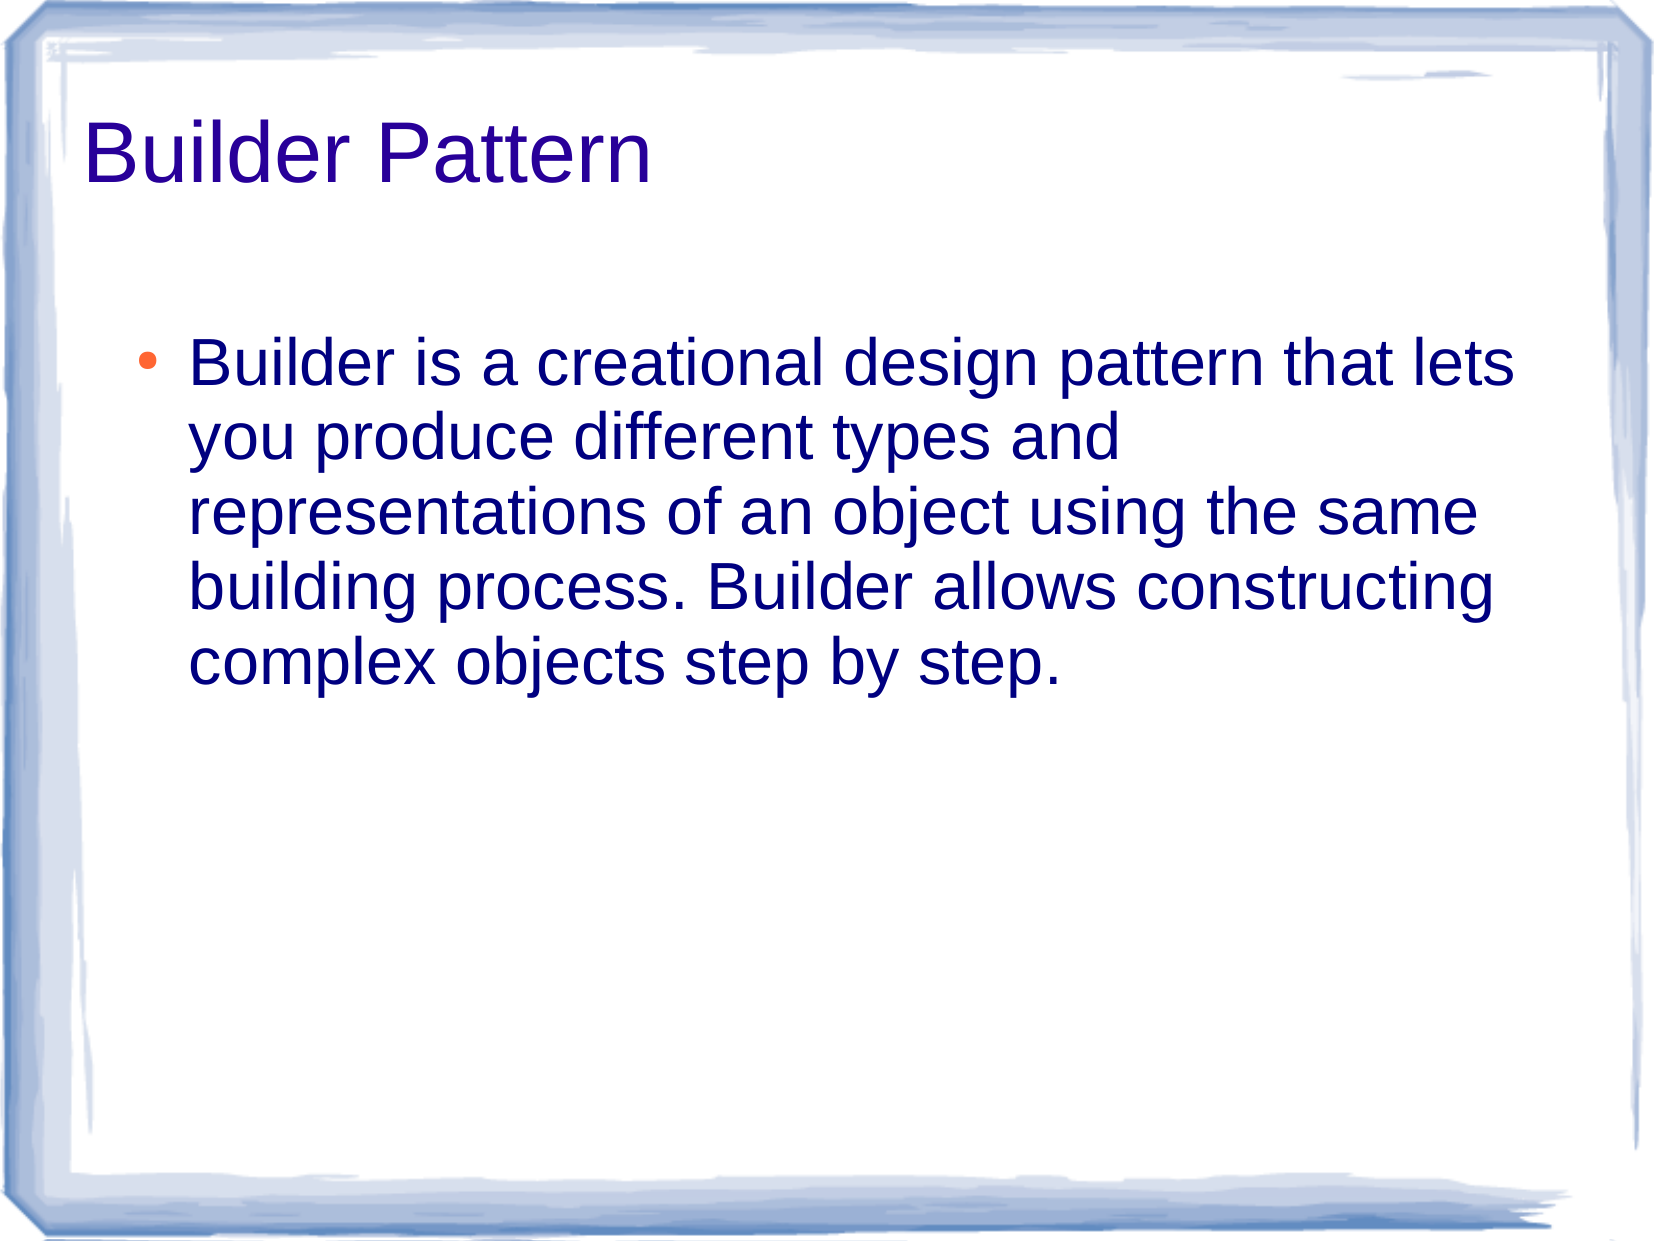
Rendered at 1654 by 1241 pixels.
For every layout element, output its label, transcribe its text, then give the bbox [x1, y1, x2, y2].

title Builder Pattern [82, 49, 1571, 257]
list Builder is a creational design pattern that lets you produce different types and representations of an object using the same building process. Builder allows constructing complex objects step by step. [118, 324, 1571, 1004]
picture [0, 0, 1654, 1241]
